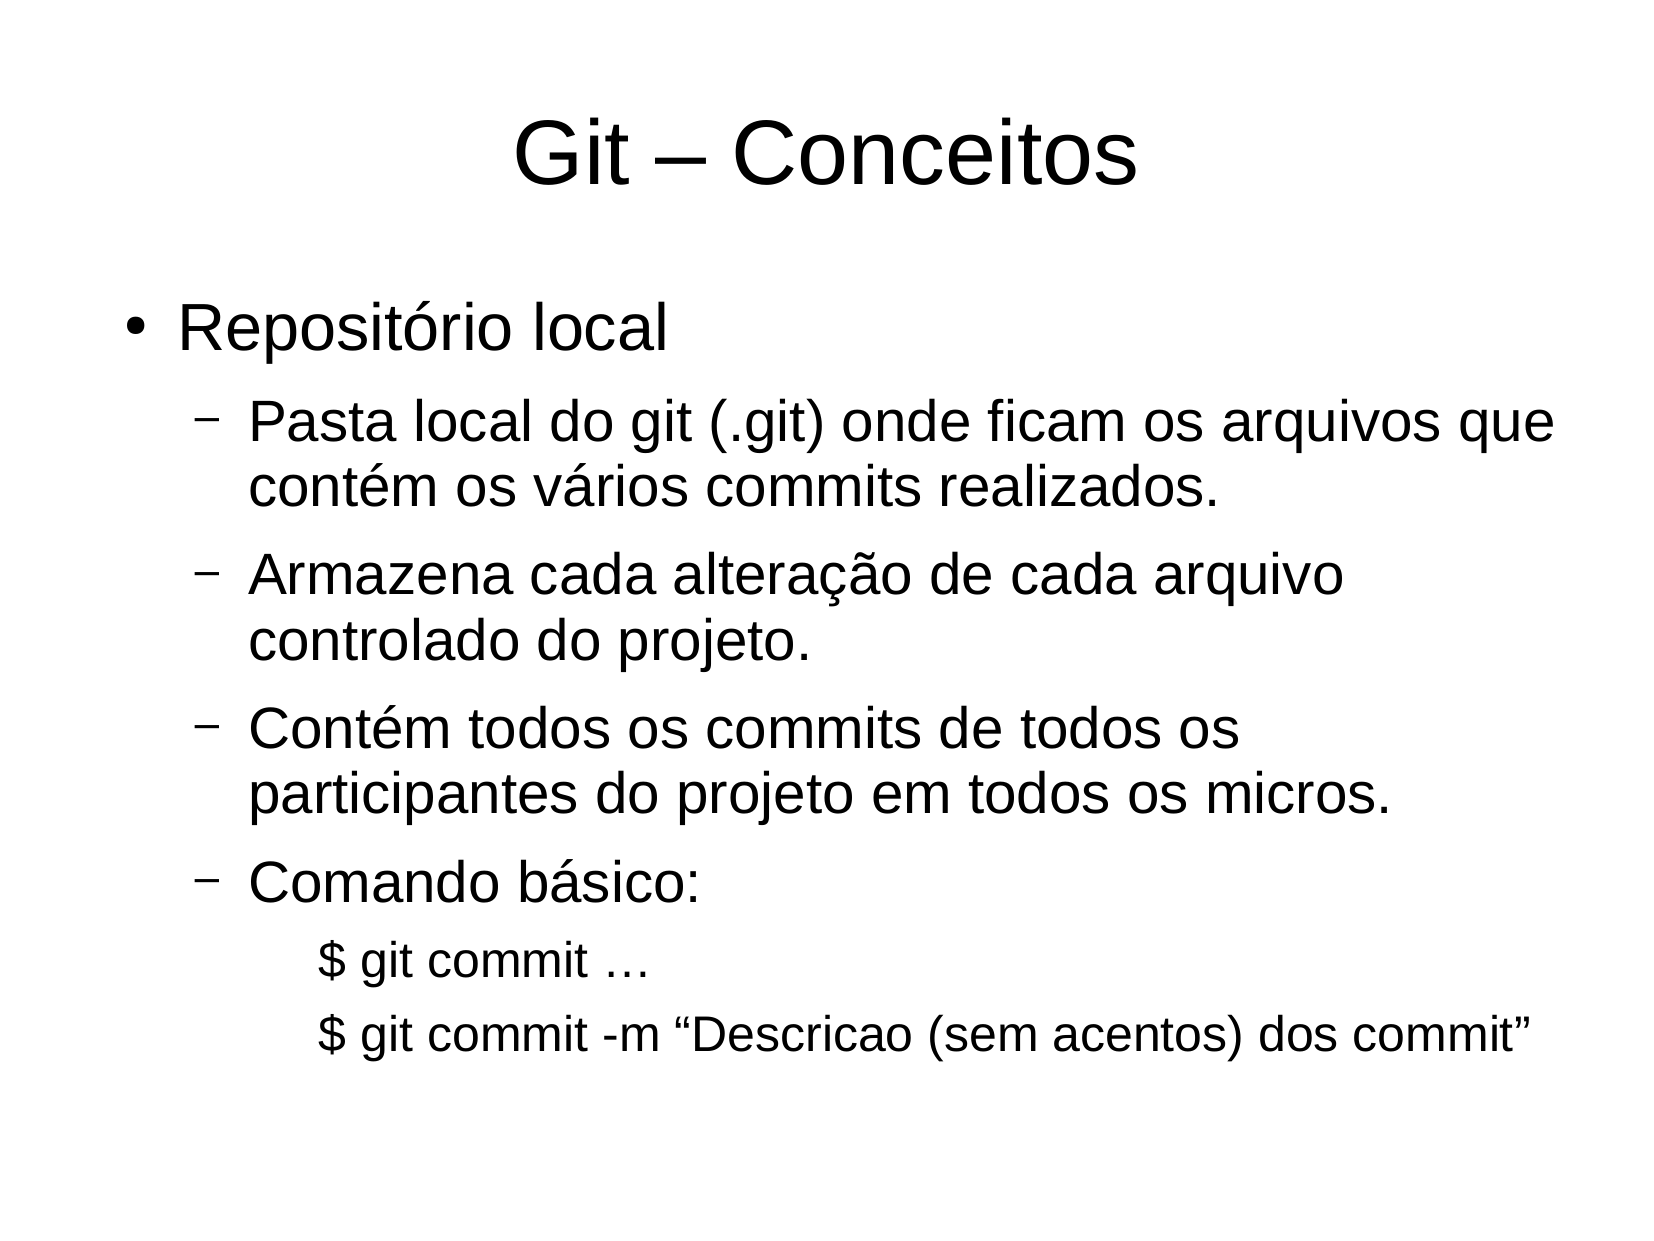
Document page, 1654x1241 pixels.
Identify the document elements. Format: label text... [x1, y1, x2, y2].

title Git – Conceitos [82, 49, 1571, 257]
list Repositório local Pasta local do git (.git) onde ficam os arquivos que contém os vários commits realizados. Armazena cada alteração de cada arquivo controlado do projeto. Contém todos os commits de todos os participantes do projeto em todos os micros. Comando básico: $ git commit … $ git commit -m “Descricao (sem acentos) dos commit” [106, 290, 1572, 1158]
